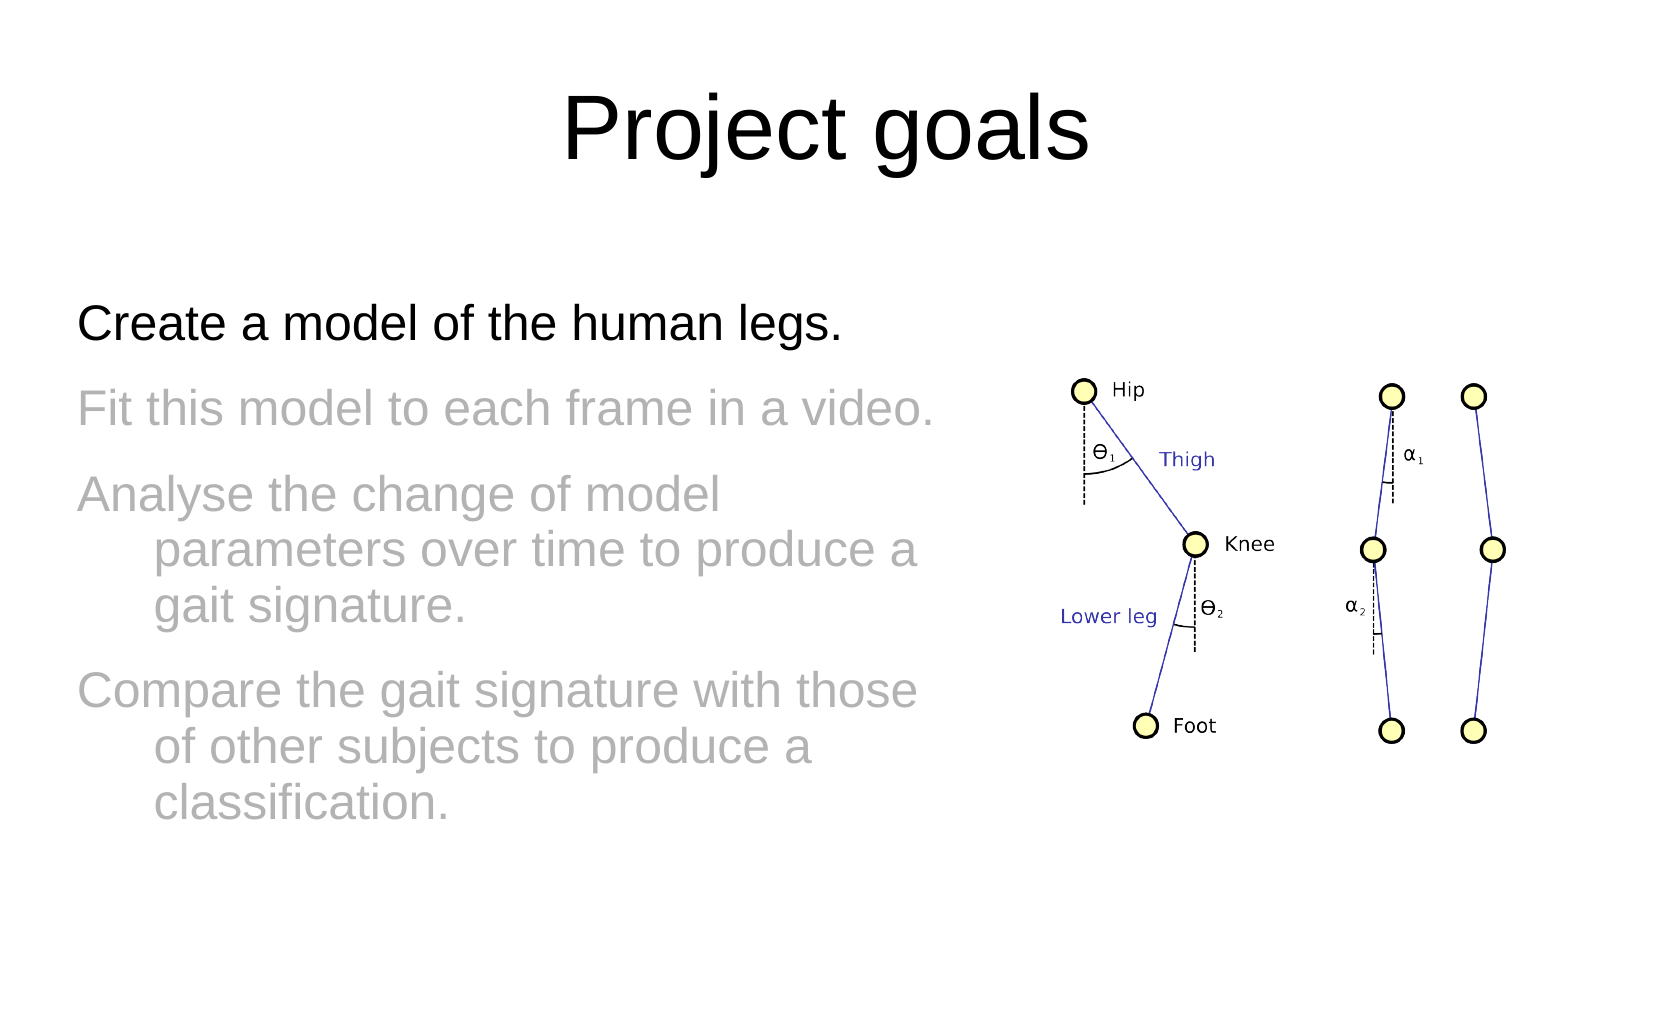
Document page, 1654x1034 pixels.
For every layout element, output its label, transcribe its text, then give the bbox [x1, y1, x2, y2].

title Project goals [82, 41, 1571, 214]
list Create a model of the human legs. Fit this model to each frame in a video. Analyse the change of model parameters over time to produce a gait signature. Compare the gait signature with those of other subjects to produce a classification. [59, 295, 945, 910]
picture [1346, 383, 1506, 744]
picture [1062, 378, 1274, 739]
